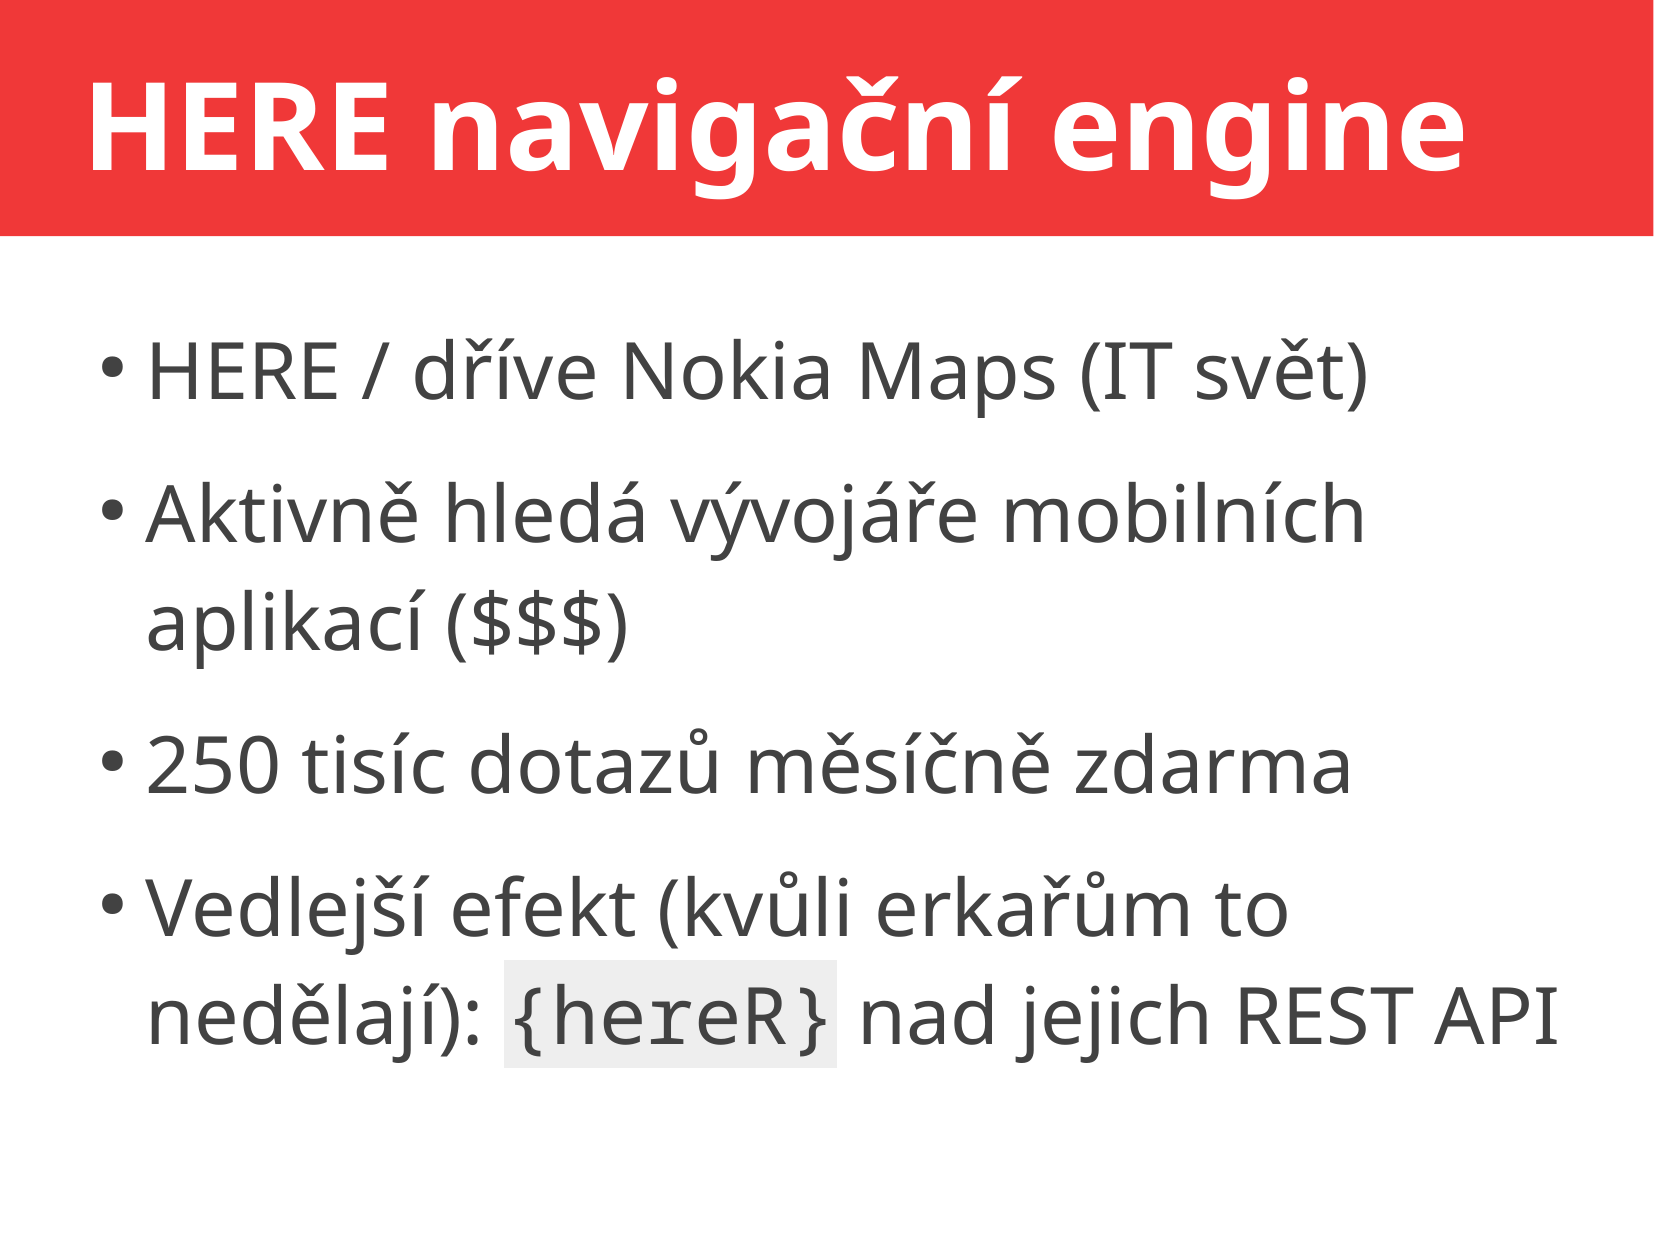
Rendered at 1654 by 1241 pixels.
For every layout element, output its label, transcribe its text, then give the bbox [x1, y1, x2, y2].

list HERE / dříve Nokia Maps (IT svět) Aktivně hledá vývojáře mobilních aplikací ($$$) 250 tisíc dotazů měsíčně zdarma Vedlejší efekt (kvůli erkařům to nedělají): {hereR} nad jejich REST API [82, 314, 1563, 1080]
title HERE navigační engine [82, 19, 1571, 227]
